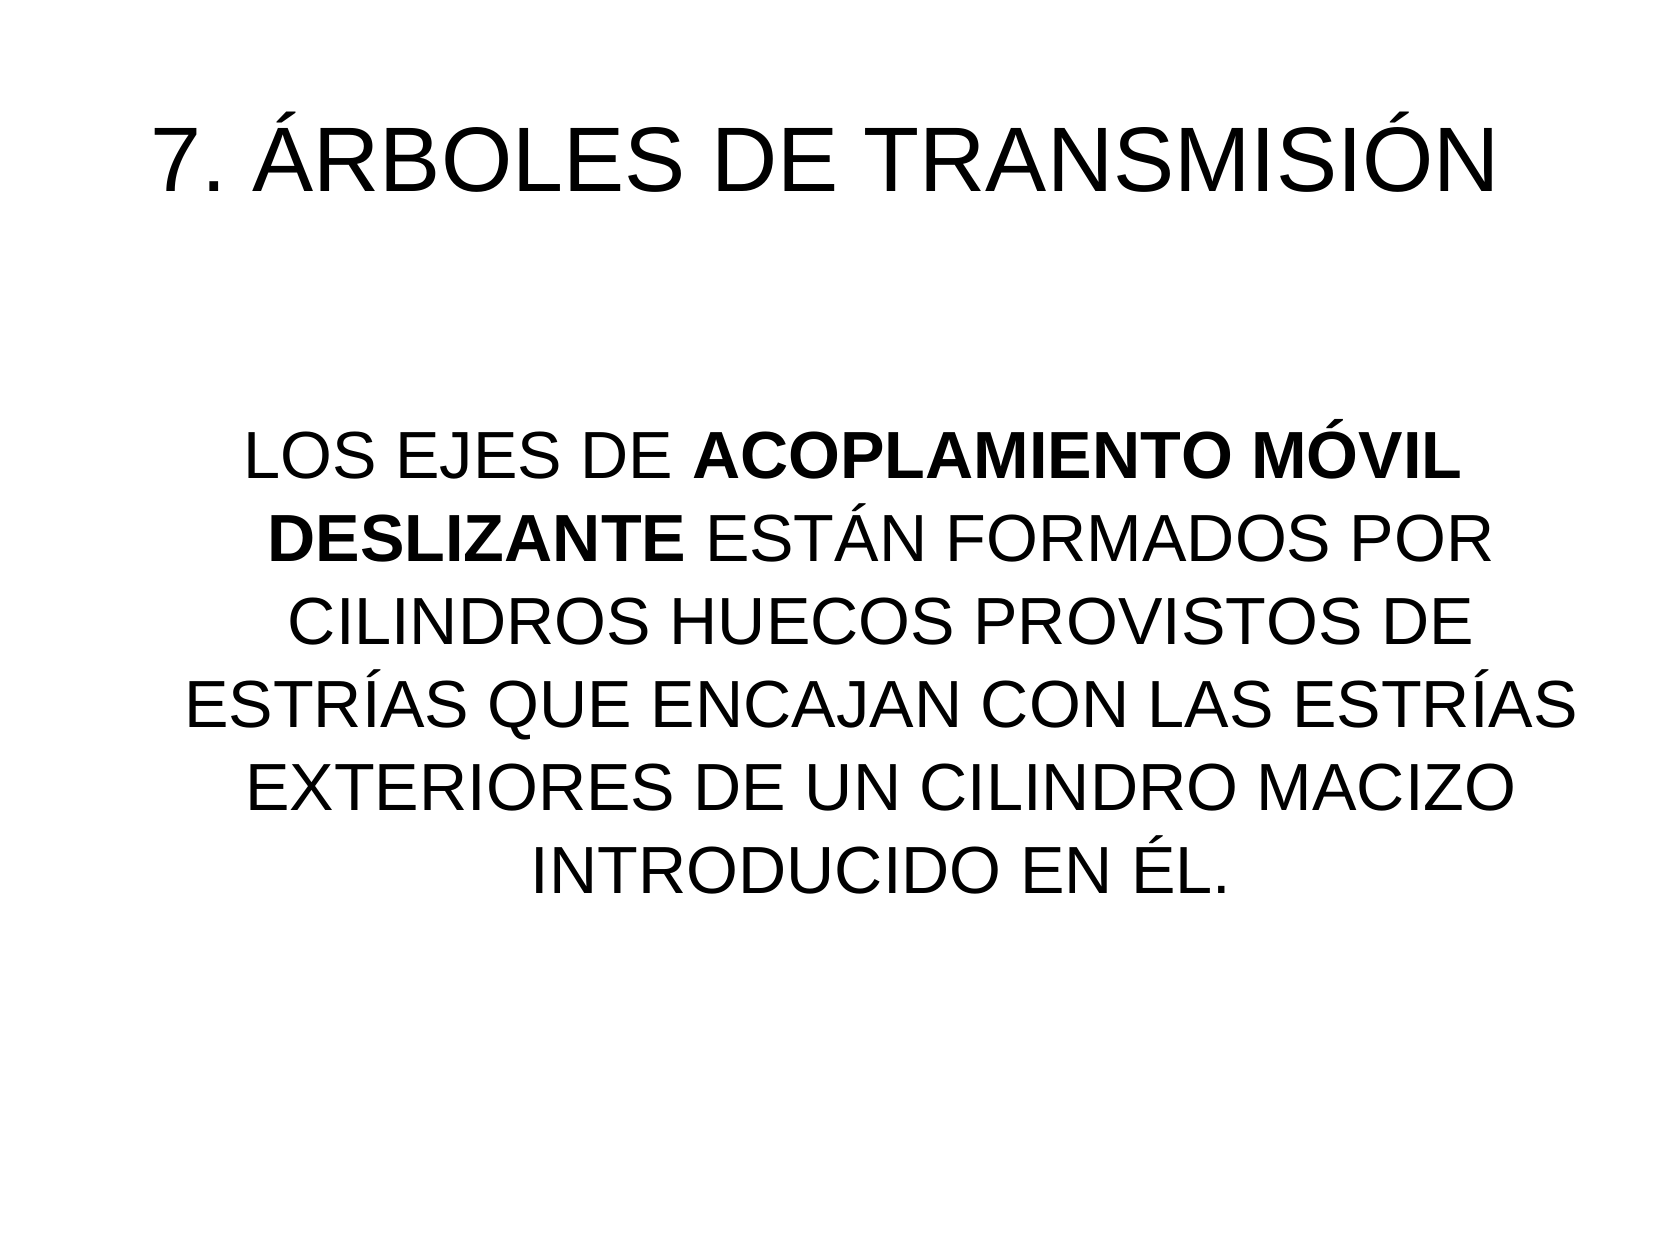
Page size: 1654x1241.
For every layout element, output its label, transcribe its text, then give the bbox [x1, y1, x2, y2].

title 7. ÁRBOLES DE TRANSMISIÓN [82, 38, 1571, 268]
subtitle LOS EJES DE ACOPLAMIENTO MÓVIL DESLIZANTE ESTÁN FORMADOS POR CILINDROS HUECOS PROVISTOS DE ESTRÍAS QUE ENCAJAN CON LAS ESTRÍAS EXTERIORES DE UN CILINDRO MACIZO INTRODUCIDO EN ÉL. [82, 290, 1625, 1109]
